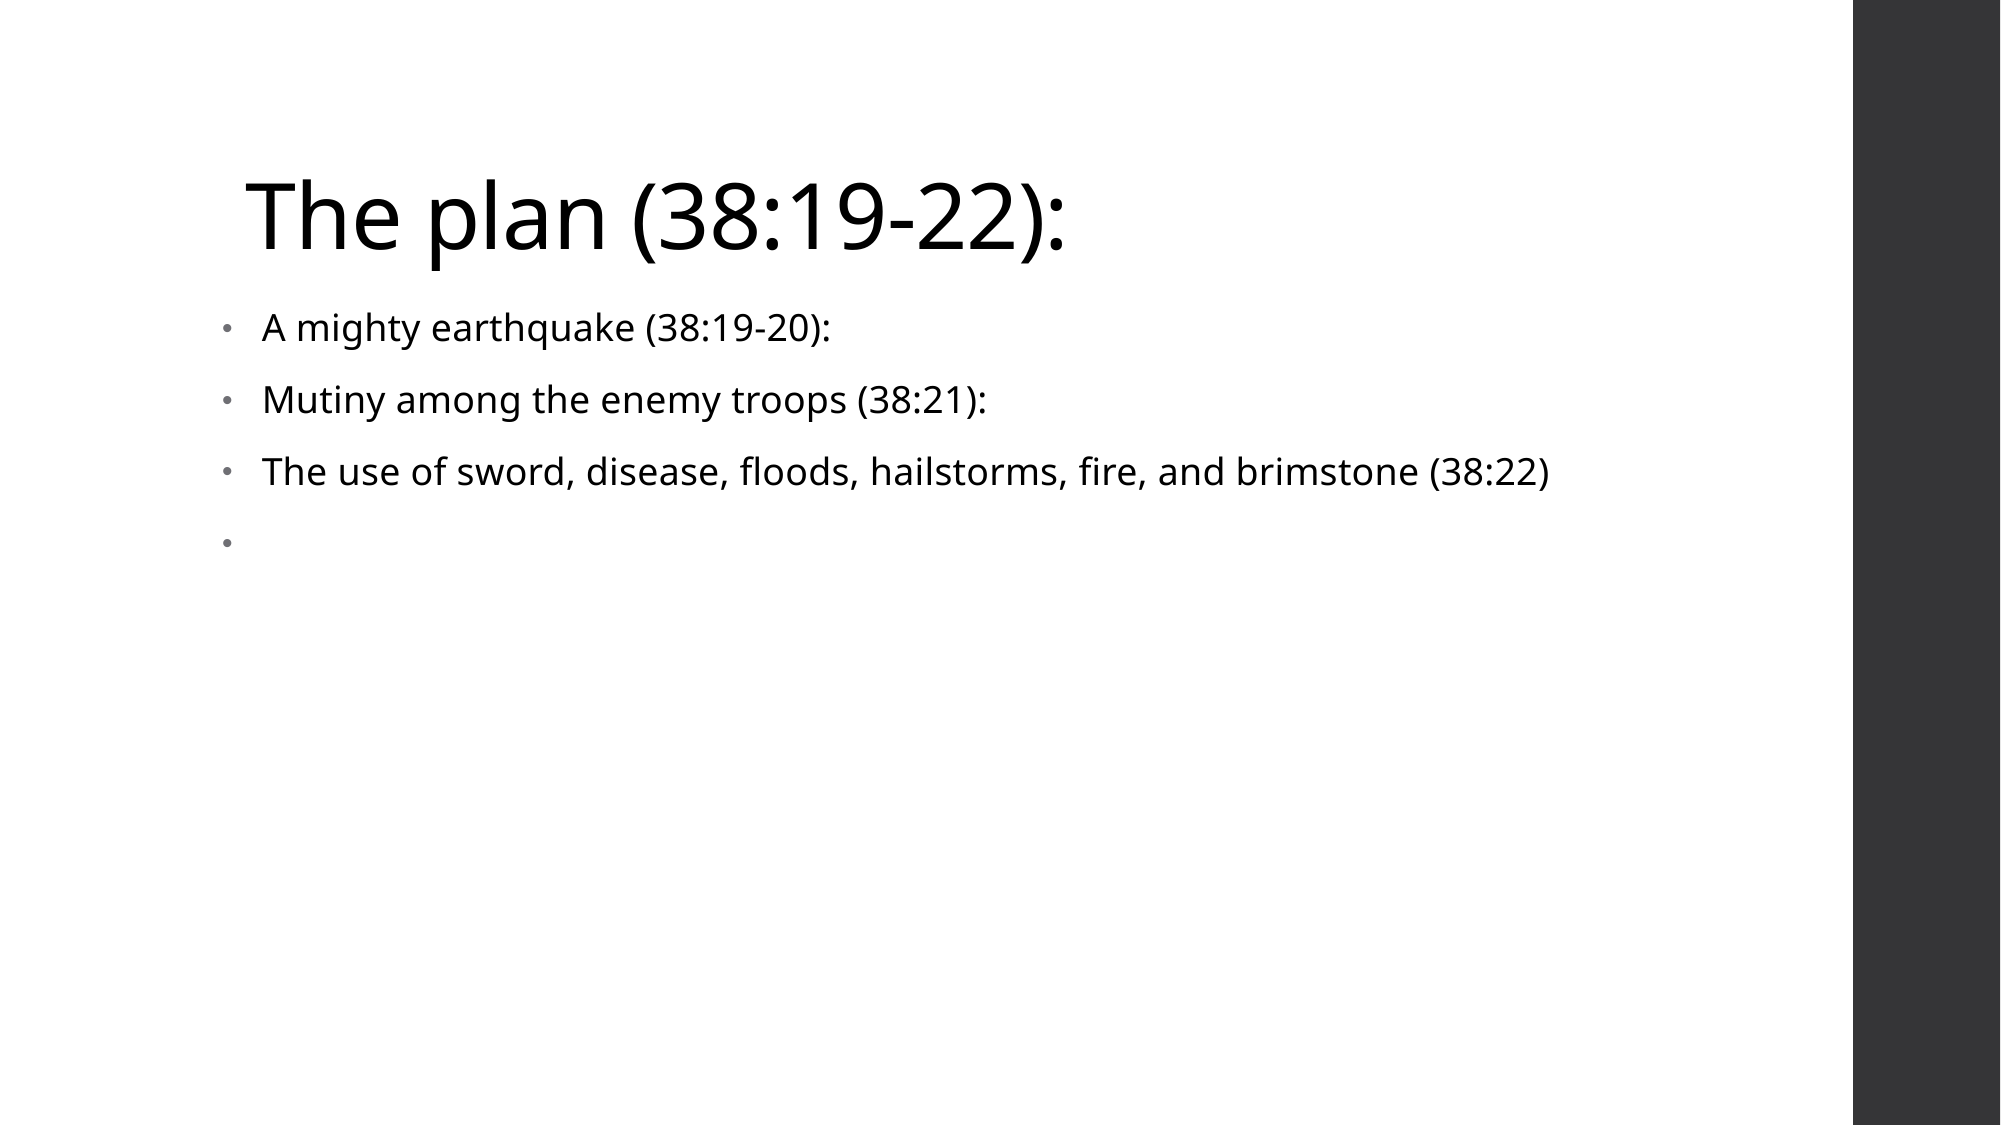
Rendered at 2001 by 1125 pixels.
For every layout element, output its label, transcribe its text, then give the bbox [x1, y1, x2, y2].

list A mighty earthquake (38:19-20): Mutiny among the enemy troops (38:21): The use of sword, disease, floods, hailstorms, fire, and brimstone (38:22) [206, 299, 1617, 1014]
title The plan (38:19-22): [206, 60, 1797, 278]
